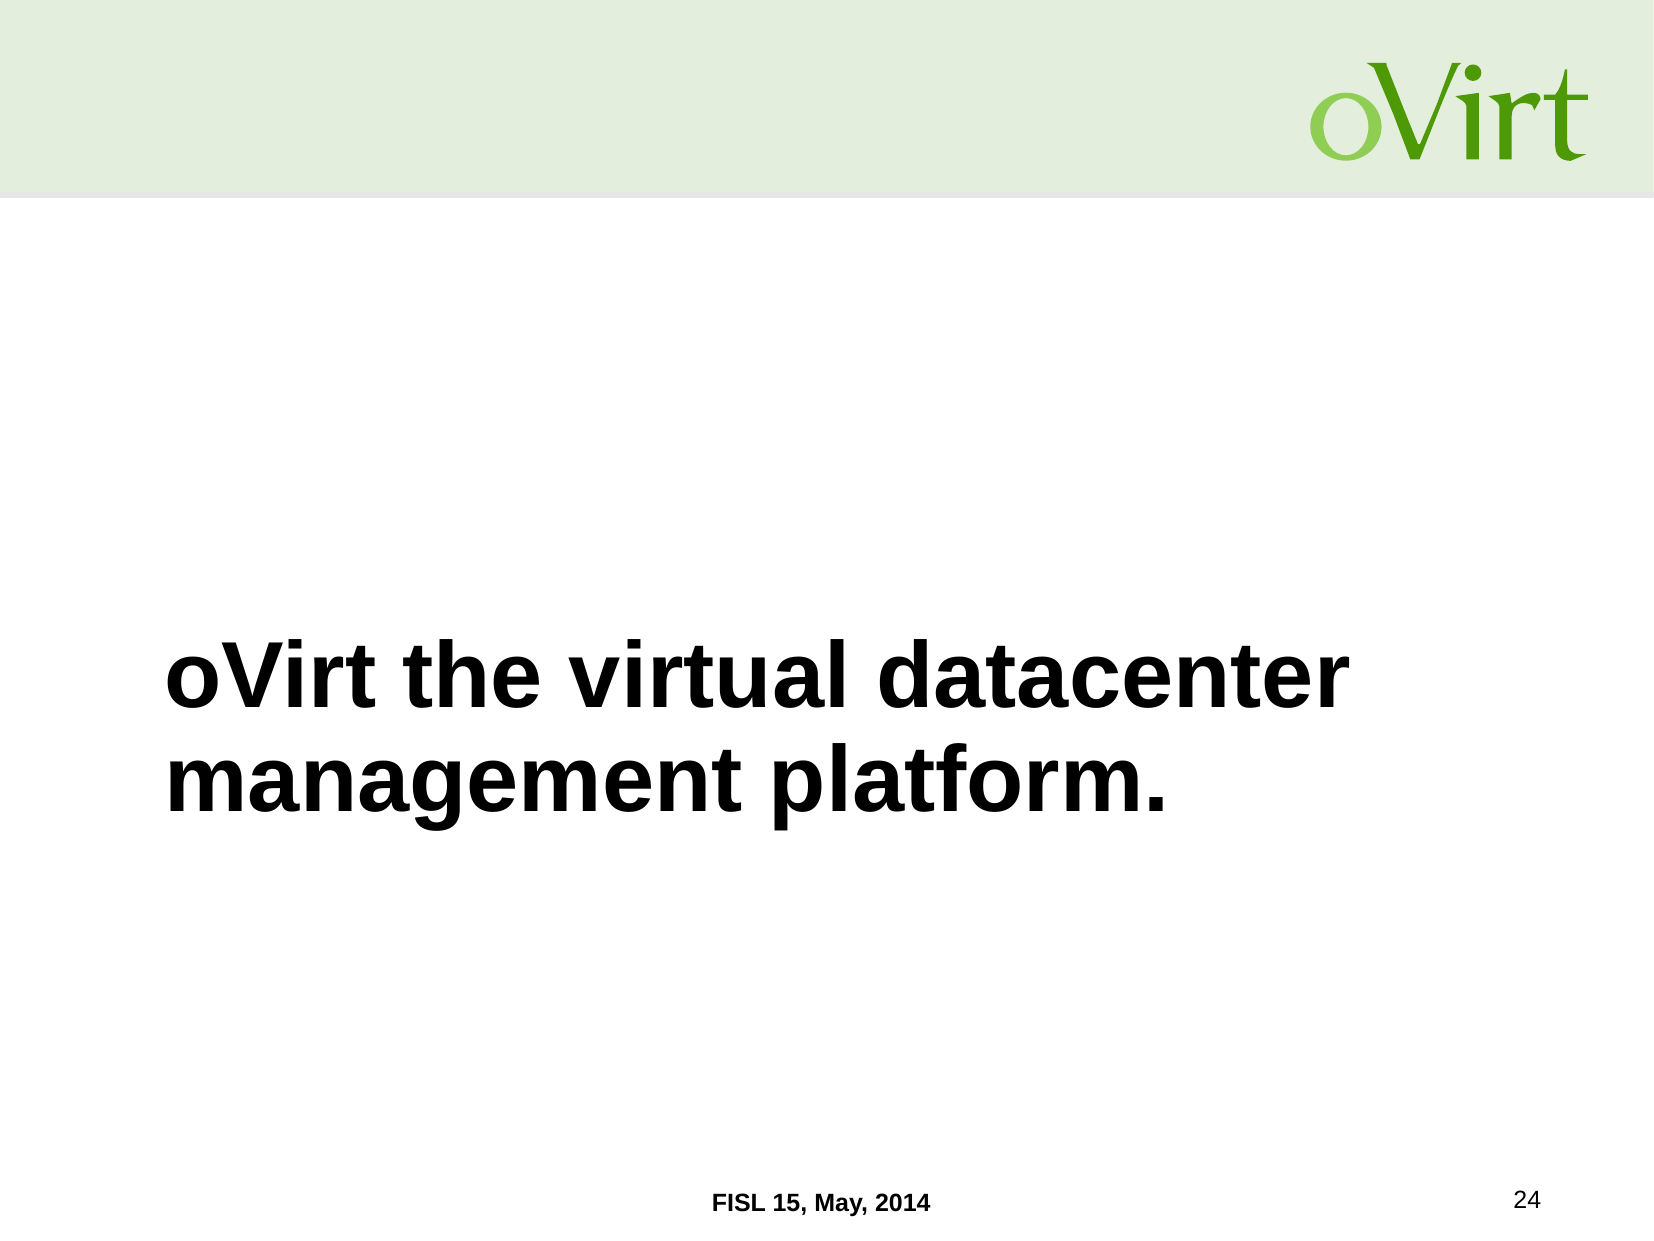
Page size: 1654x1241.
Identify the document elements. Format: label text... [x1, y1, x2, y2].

text_box oVirt the virtual datacenter management platform. [150, 615, 1654, 839]
